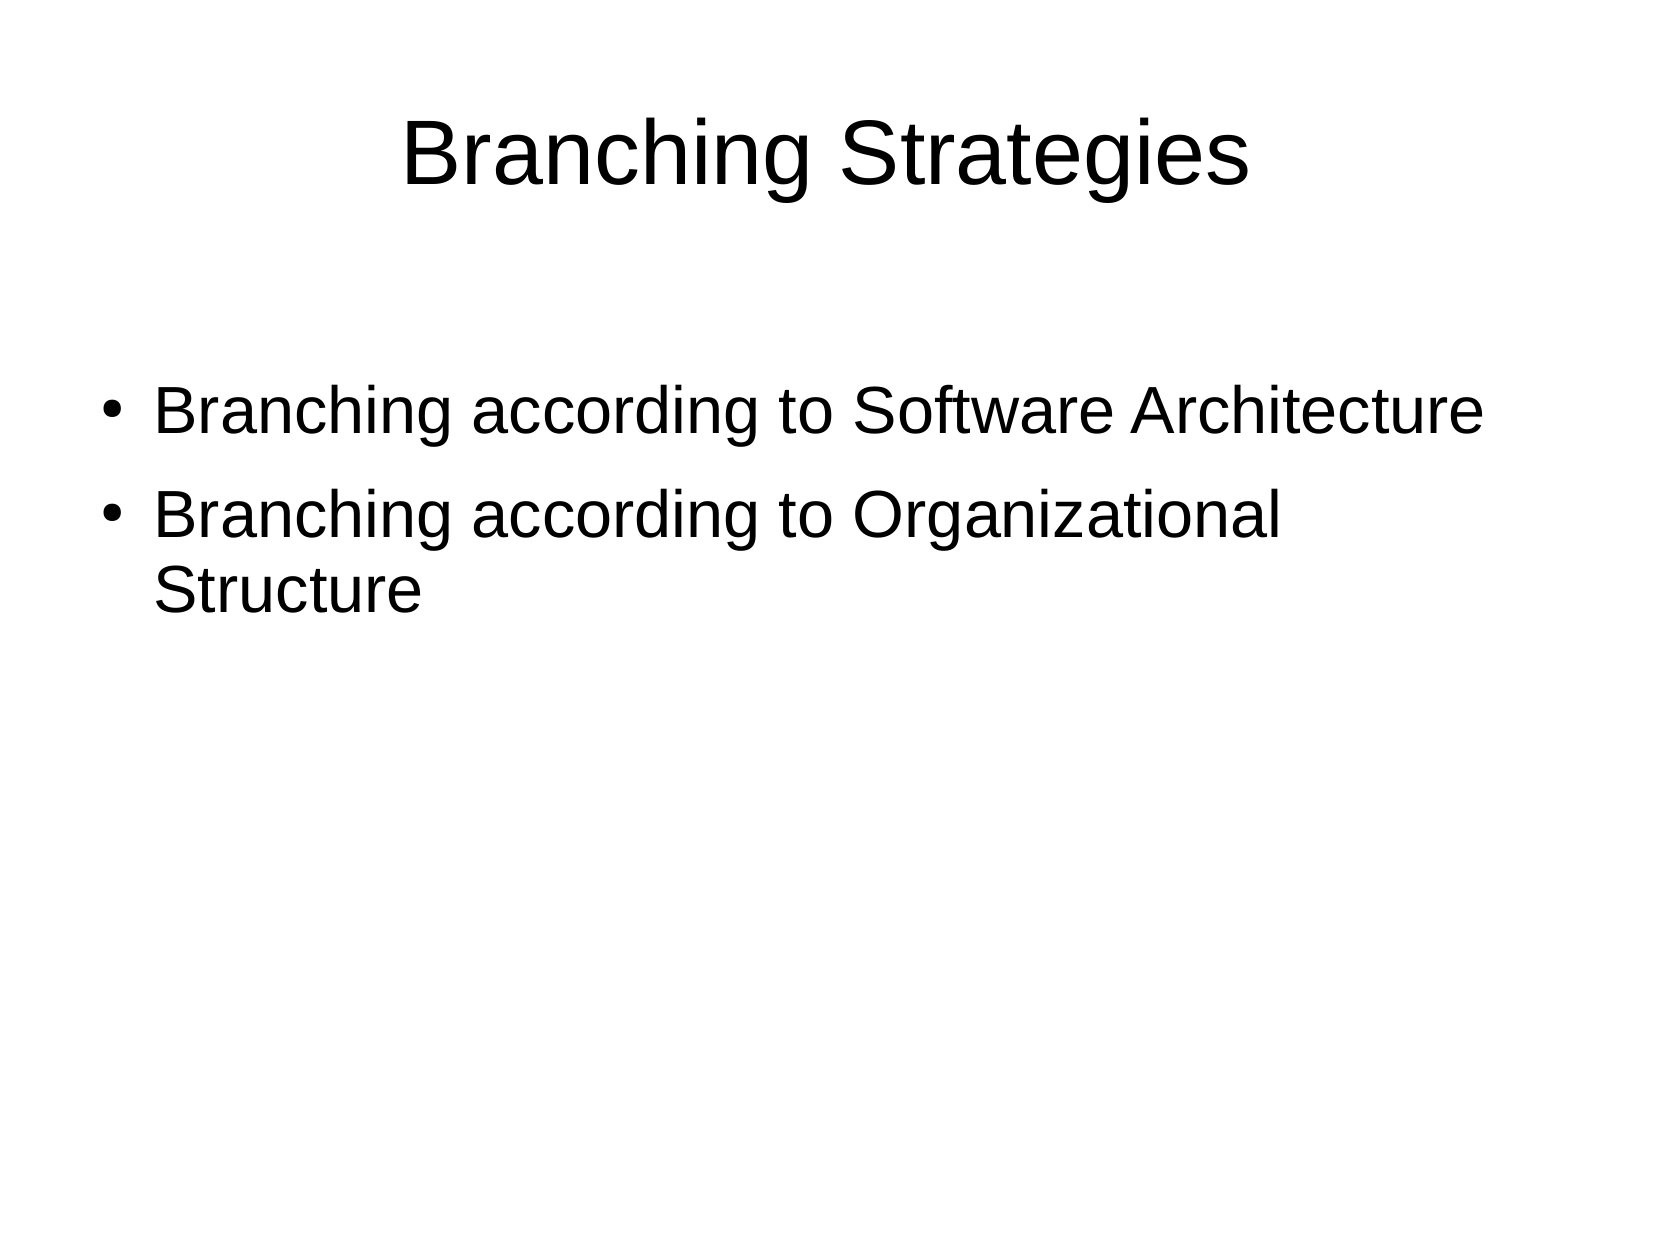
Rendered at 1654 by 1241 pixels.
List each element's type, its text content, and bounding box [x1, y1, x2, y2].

list Branching according to Software Architecture Branching according to Organizational Structure [82, 372, 1571, 1093]
title Branching Strategies [82, 49, 1571, 257]
